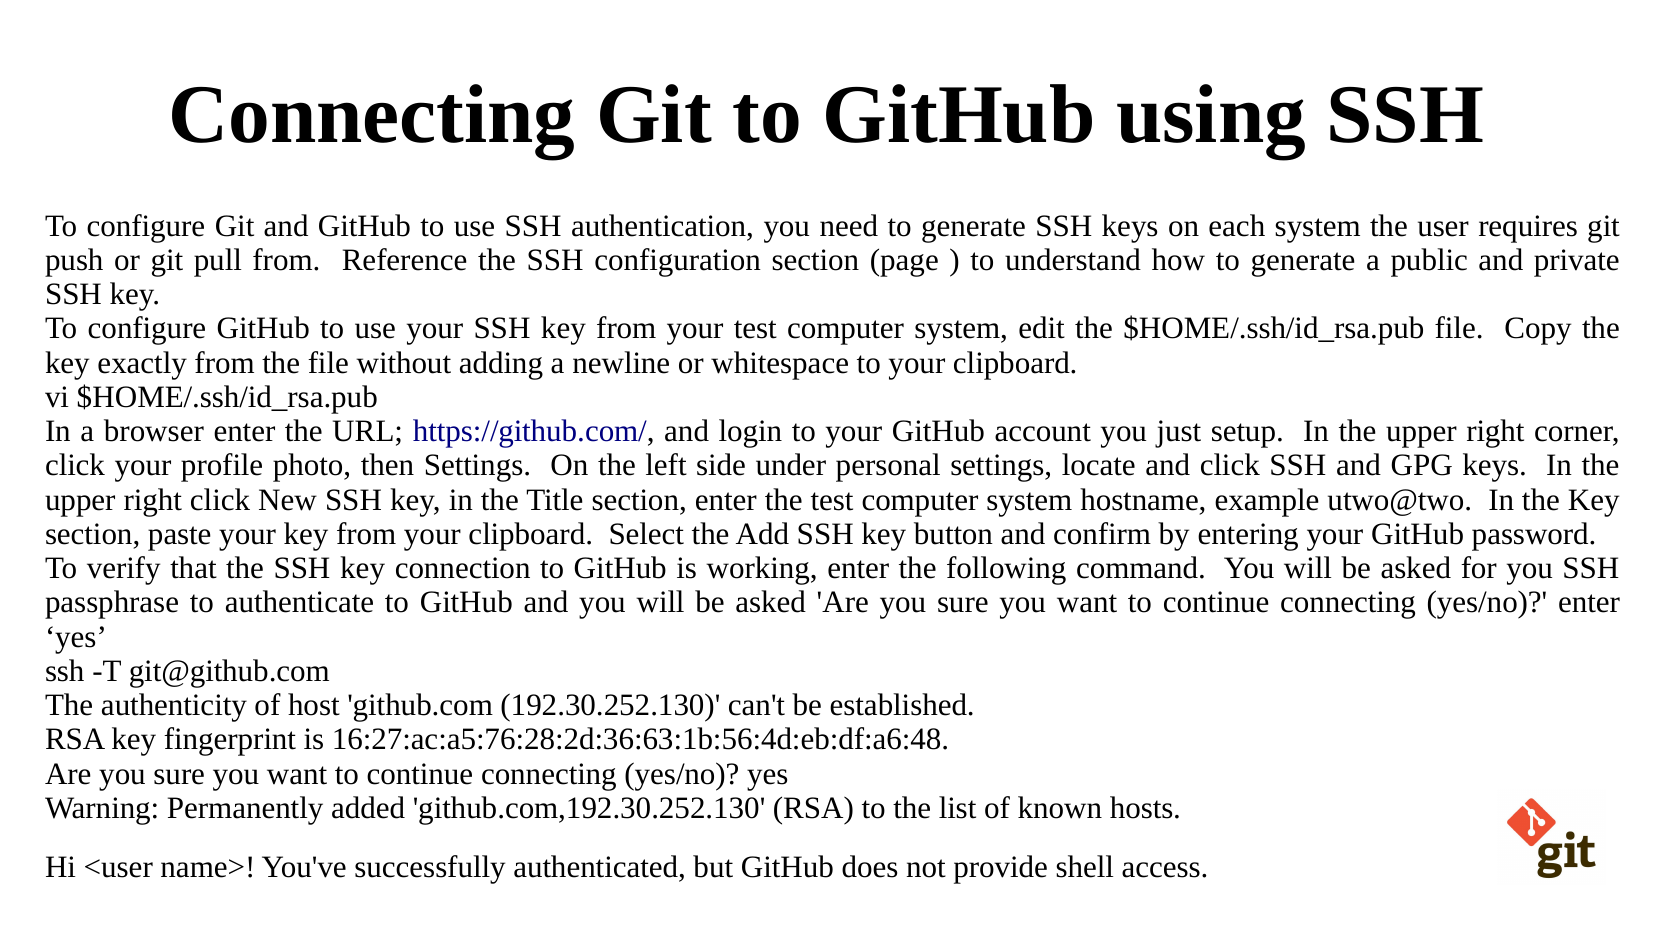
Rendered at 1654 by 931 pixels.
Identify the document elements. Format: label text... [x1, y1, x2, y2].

list To configure Git and GitHub to use SSH authentication, you need to generate SSH keys on each system the user requires git push or git pull from. Reference the SSH configuration section (page ) to understand how to generate a public and private SSH key. To configure GitHub to use your SSH key from your test computer system, edit the $HOME/.ssh/id_rsa.pub file. Copy the key exactly from the file without adding a newline or whitespace to your clipboard. vi $HOME/.ssh/id_rsa.pub In a browser enter the URL; https://github.com/, and login to your GitHub account you just setup. In the upper right corner, click your profile photo, then Settings. On the left side under personal settings, locate and click SSH and GPG keys. In the upper right click New SSH key, in the Title section, enter the test computer system hostname, example utwo@two. In the Key section, paste your key from your clipboard. Select the Add SSH key button and confirm by entering your GitHub password. To verify that the SSH key connection to GitHub is working, enter the following command. You will be asked for you SSH passphrase to authenticate to GitHub and you will be asked 'Are you sure you want to continue connecting (yes/no)?' enter ‘yes’ ssh -T git@github.com The authenticity of host 'github.com (192.30.252.130)' can't be established. RSA key fingerprint is 16:27:ac:a5:76:28:2d:36:63:1b:56:4d:eb:df:a6:48. Are you sure you want to continue connecting (yes/no)? yes Warning: Permanently added 'github.com,192.30.252.130' (RSA) to the list of known hosts. Hi <user name>! You've successfully authenticated, but GitHub does not provide shell access. [45, 192, 1621, 901]
title Connecting Git to GitHub using SSH [82, 37, 1571, 192]
picture [1497, 789, 1606, 886]
